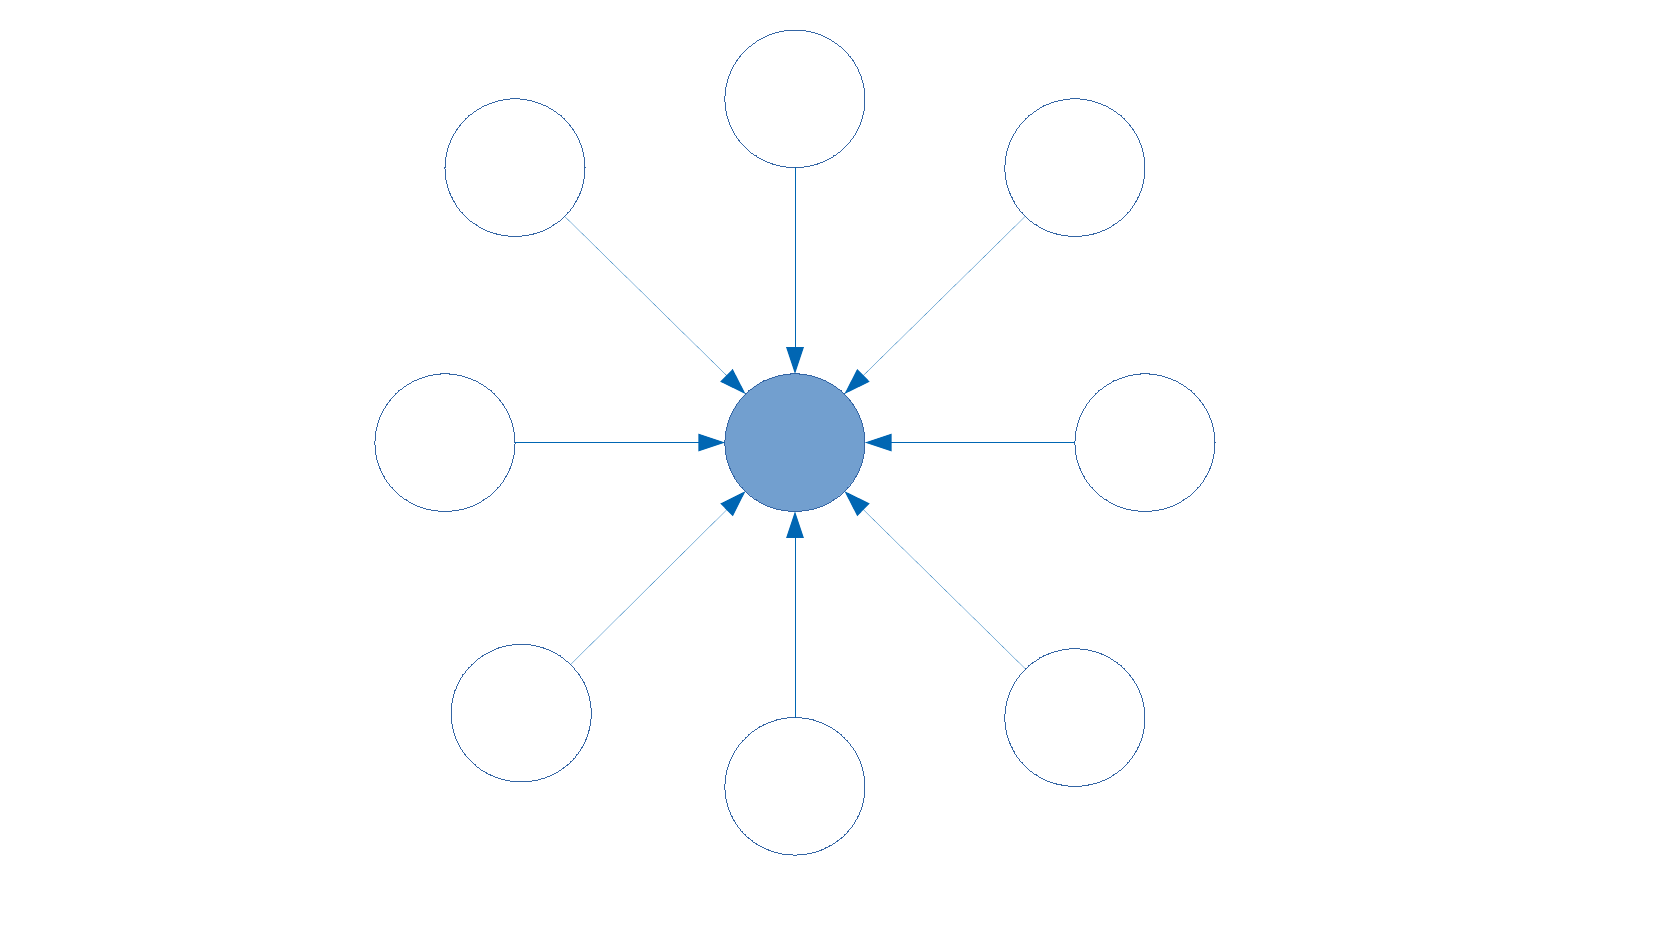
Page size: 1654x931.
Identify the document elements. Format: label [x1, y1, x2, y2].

text_box [1074, 373, 1216, 512]
text_box [374, 373, 516, 512]
text_box [724, 30, 865, 168]
text_box [451, 644, 592, 782]
text_box [724, 373, 865, 512]
text_box [724, 717, 865, 856]
text_box [1004, 98, 1145, 237]
text_box [444, 98, 586, 237]
text_box [1004, 648, 1145, 787]
